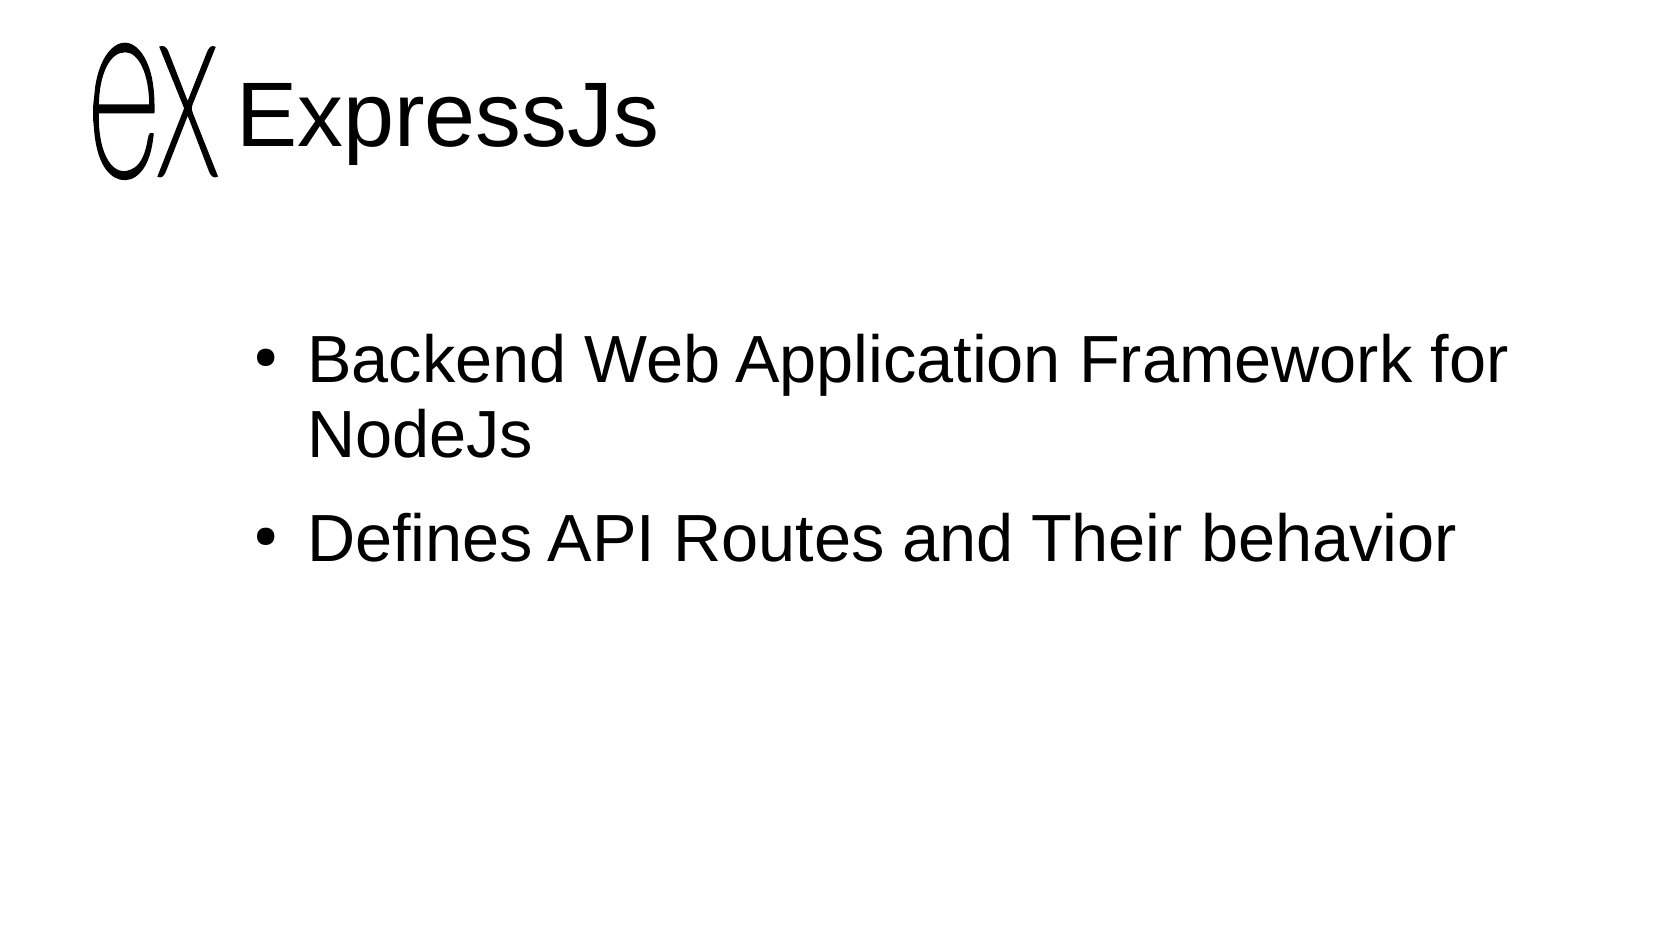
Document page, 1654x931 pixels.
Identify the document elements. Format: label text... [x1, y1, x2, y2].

picture [90, 37, 223, 189]
list Backend Web Application Framework for NodeJs Defines API Routes and Their behavior [236, 217, 1571, 758]
title ExpressJs [236, 37, 1571, 193]
